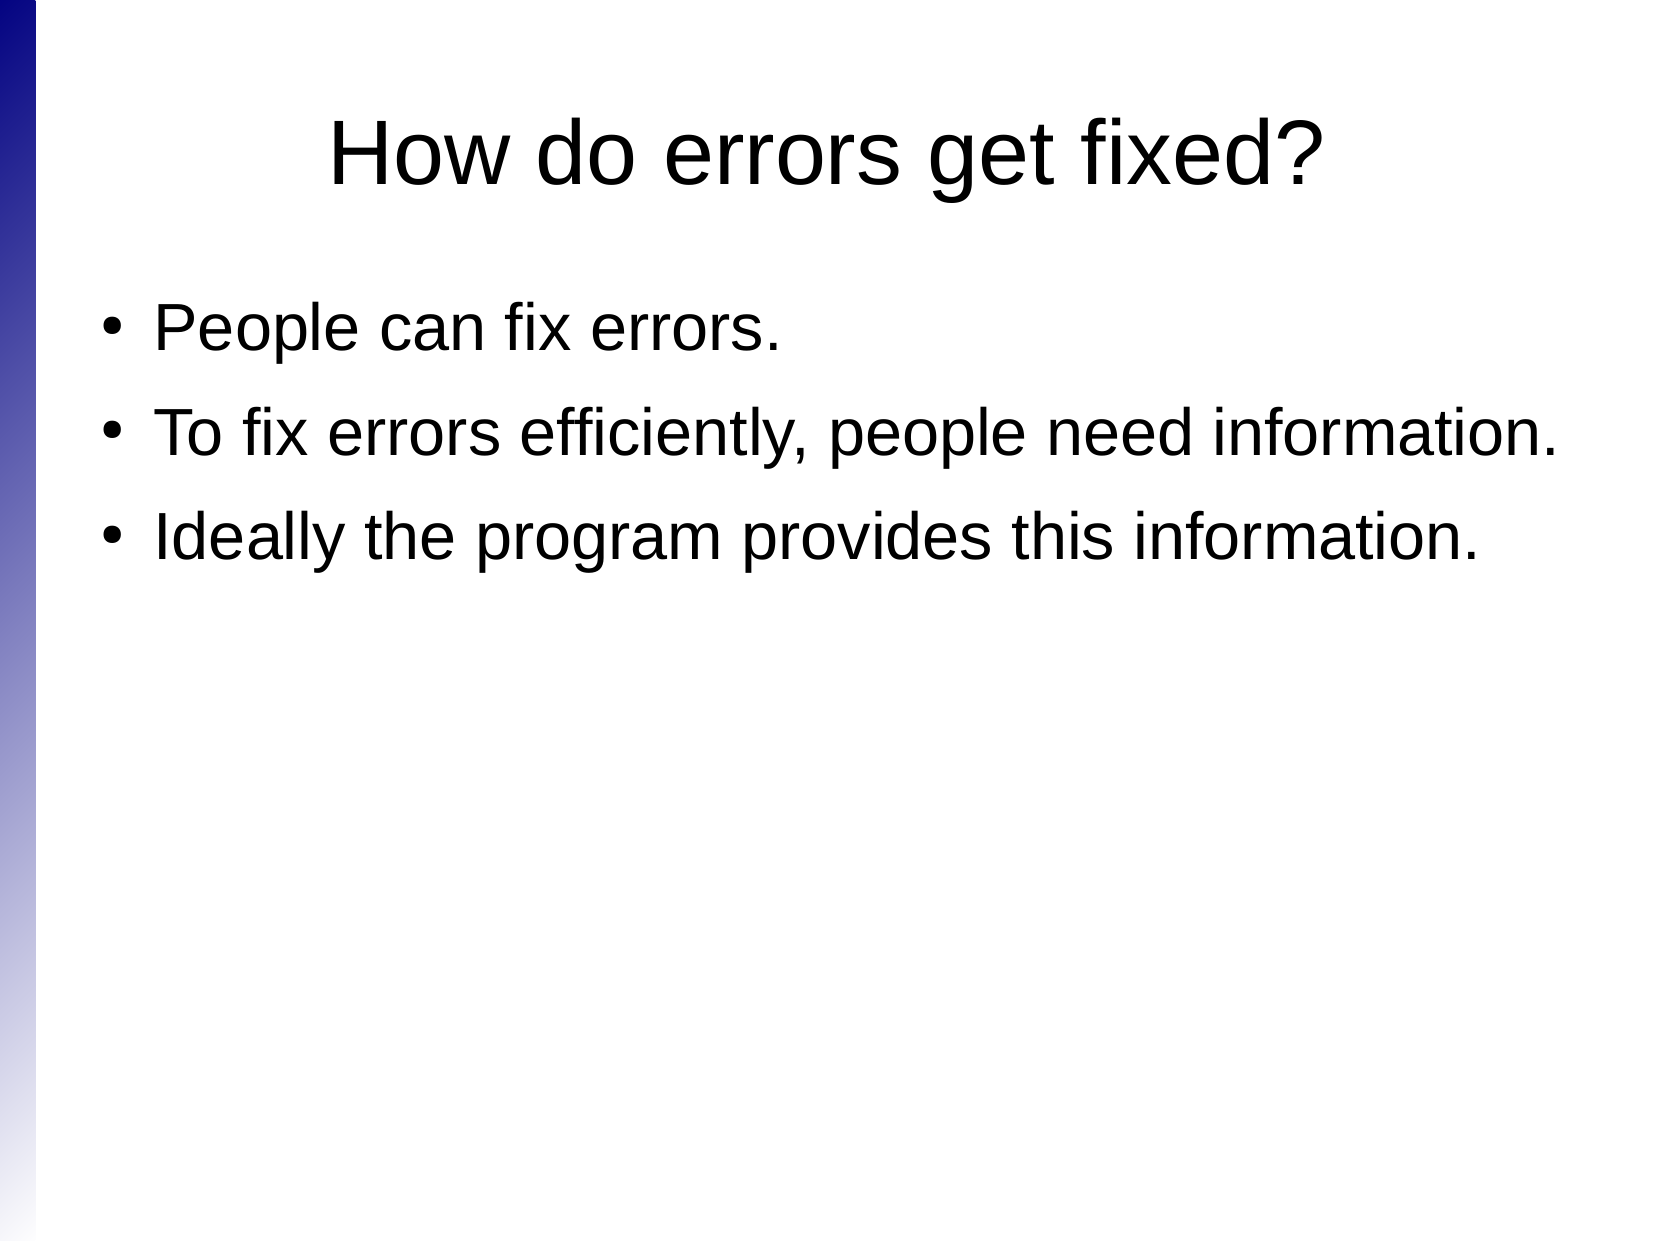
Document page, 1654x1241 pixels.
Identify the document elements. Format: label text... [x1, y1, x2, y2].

list People can fix errors. To fix errors efficiently, people need information. Ideally the program provides this information. [82, 290, 1571, 1109]
title How do errors get fixed? [82, 49, 1571, 257]
